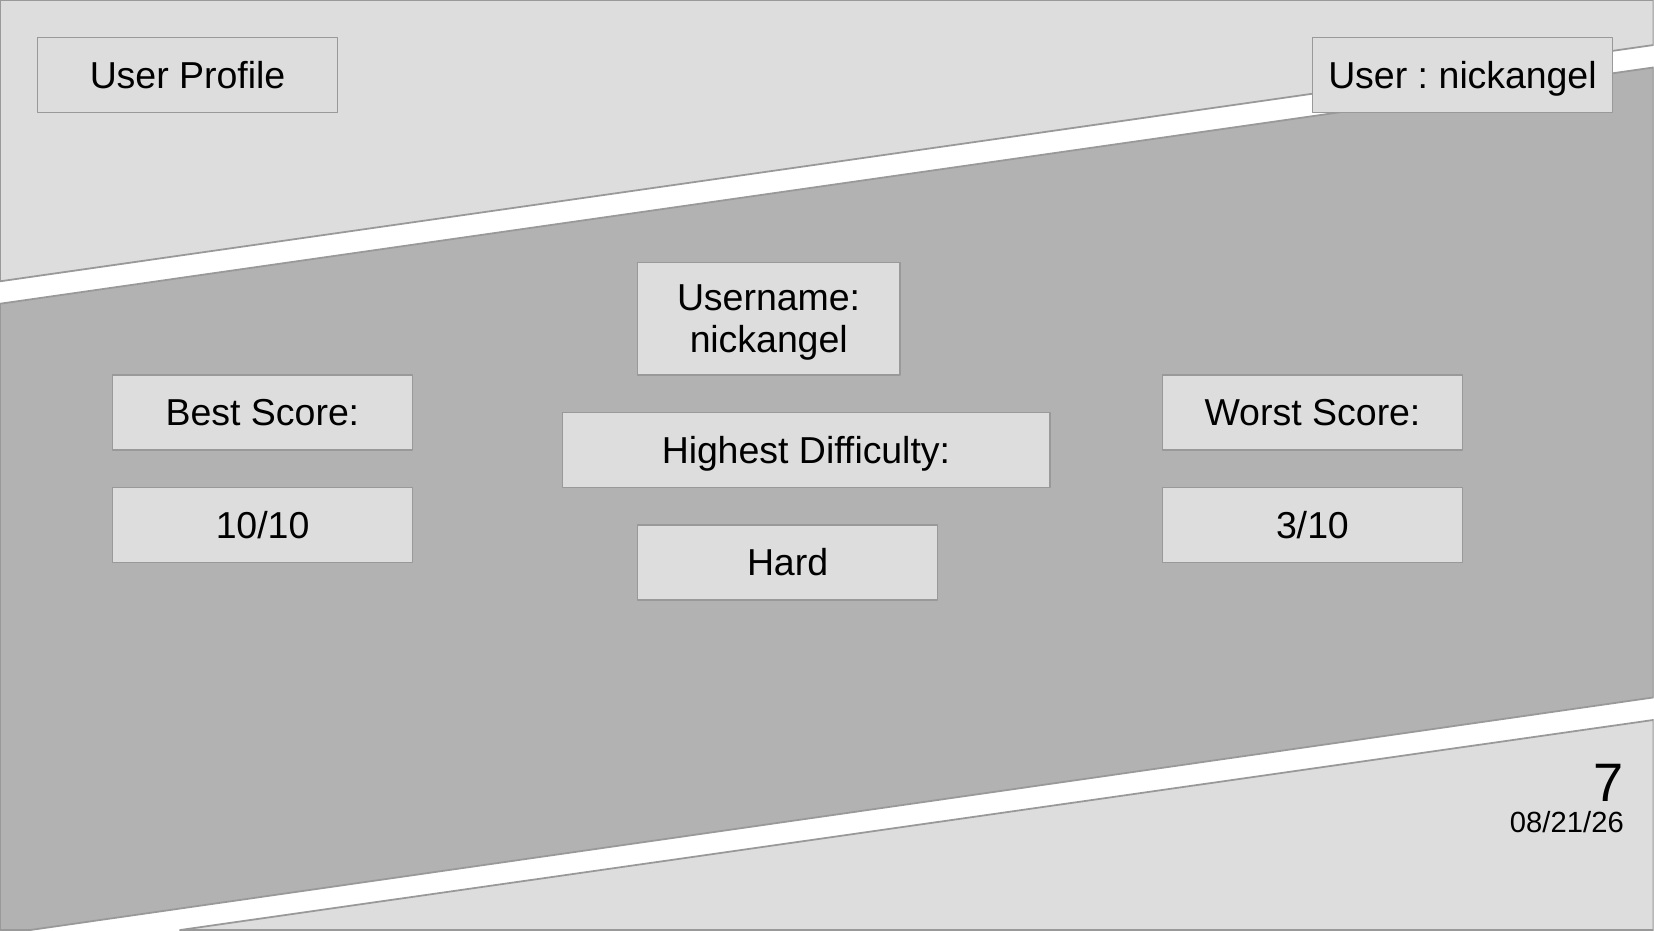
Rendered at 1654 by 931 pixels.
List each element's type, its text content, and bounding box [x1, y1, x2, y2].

text_box Hard [637, 525, 938, 601]
text_box 3/10 [1162, 487, 1463, 563]
text_box User Profile [37, 37, 338, 113]
text_box 10/10 [112, 487, 413, 563]
text_box Worst Score: [1162, 375, 1463, 451]
text_box Username: nickangel [637, 262, 900, 375]
text_box User : nickangel [1312, 37, 1613, 113]
text_box Highest Difficulty: [562, 412, 1050, 488]
text_box Best Score: [112, 375, 413, 451]
